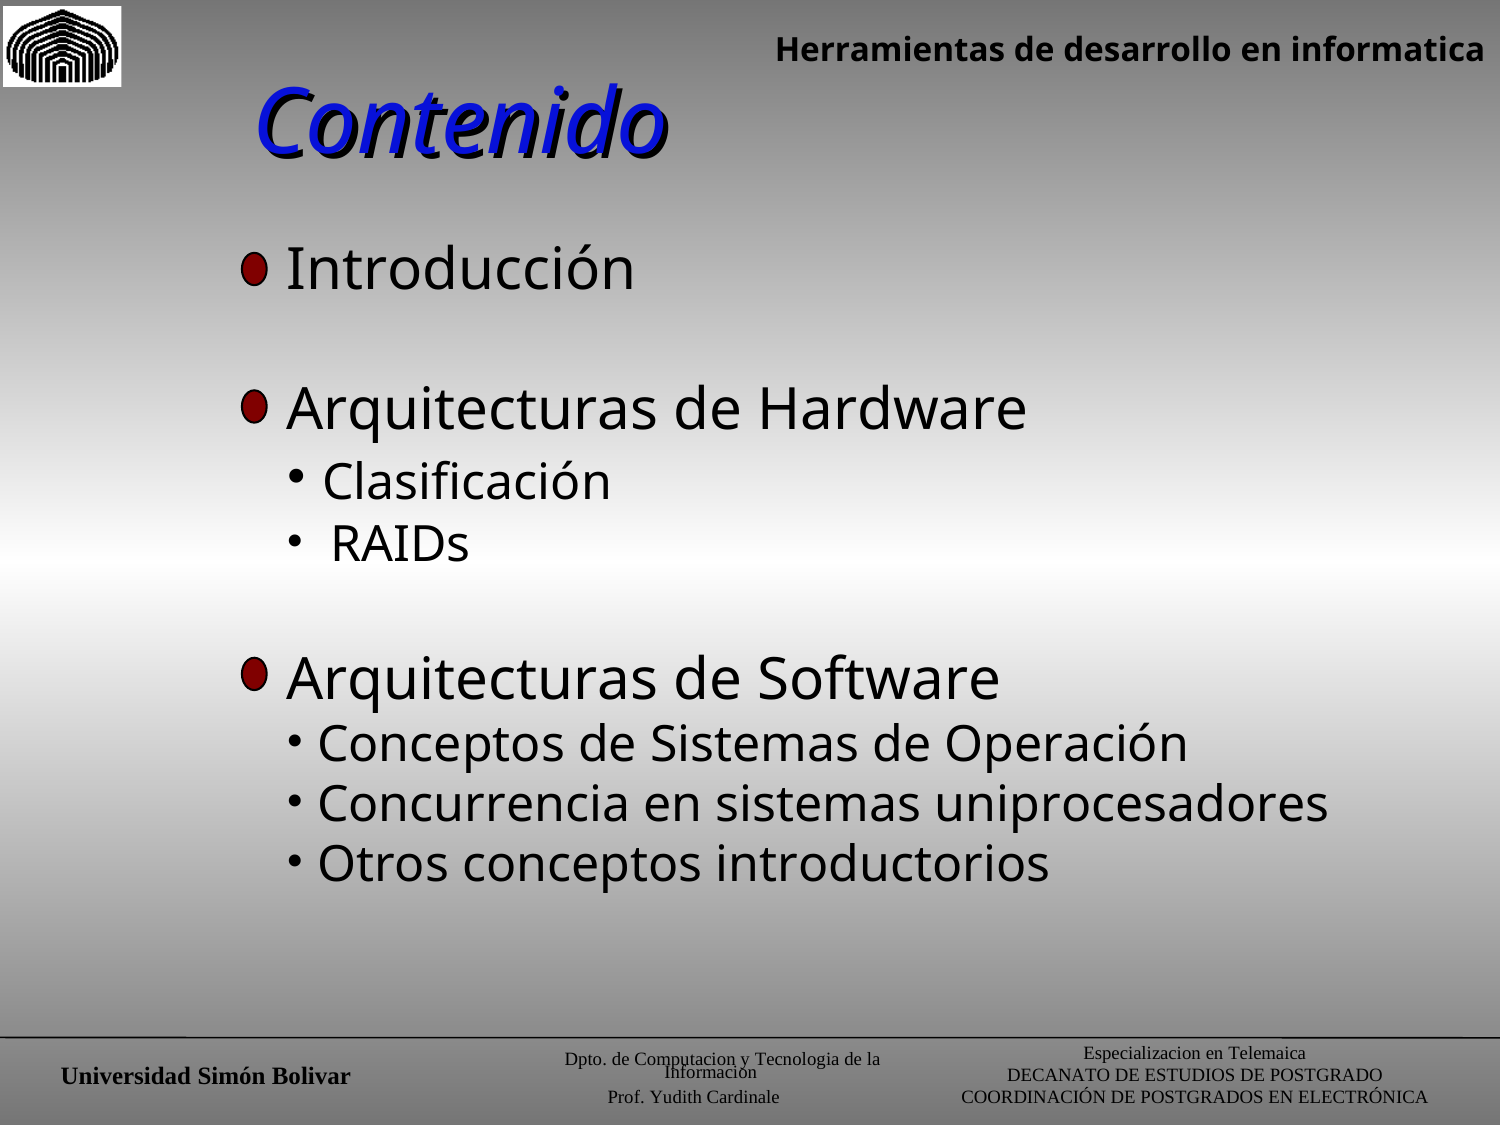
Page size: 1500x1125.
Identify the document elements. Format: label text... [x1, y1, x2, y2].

text_box [241, 657, 267, 691]
title Contenido [237, 12, 1400, 222]
text_box [241, 390, 267, 423]
text_box [241, 252, 267, 286]
text_box Introducción Arquitecturas de Hardware Clasificación RAIDs Arquitecturas de Software Conceptos de Sistemas de Operación Concurrencia en sistemas uniprocesadores Otros conceptos introductorios [272, 223, 1345, 959]
